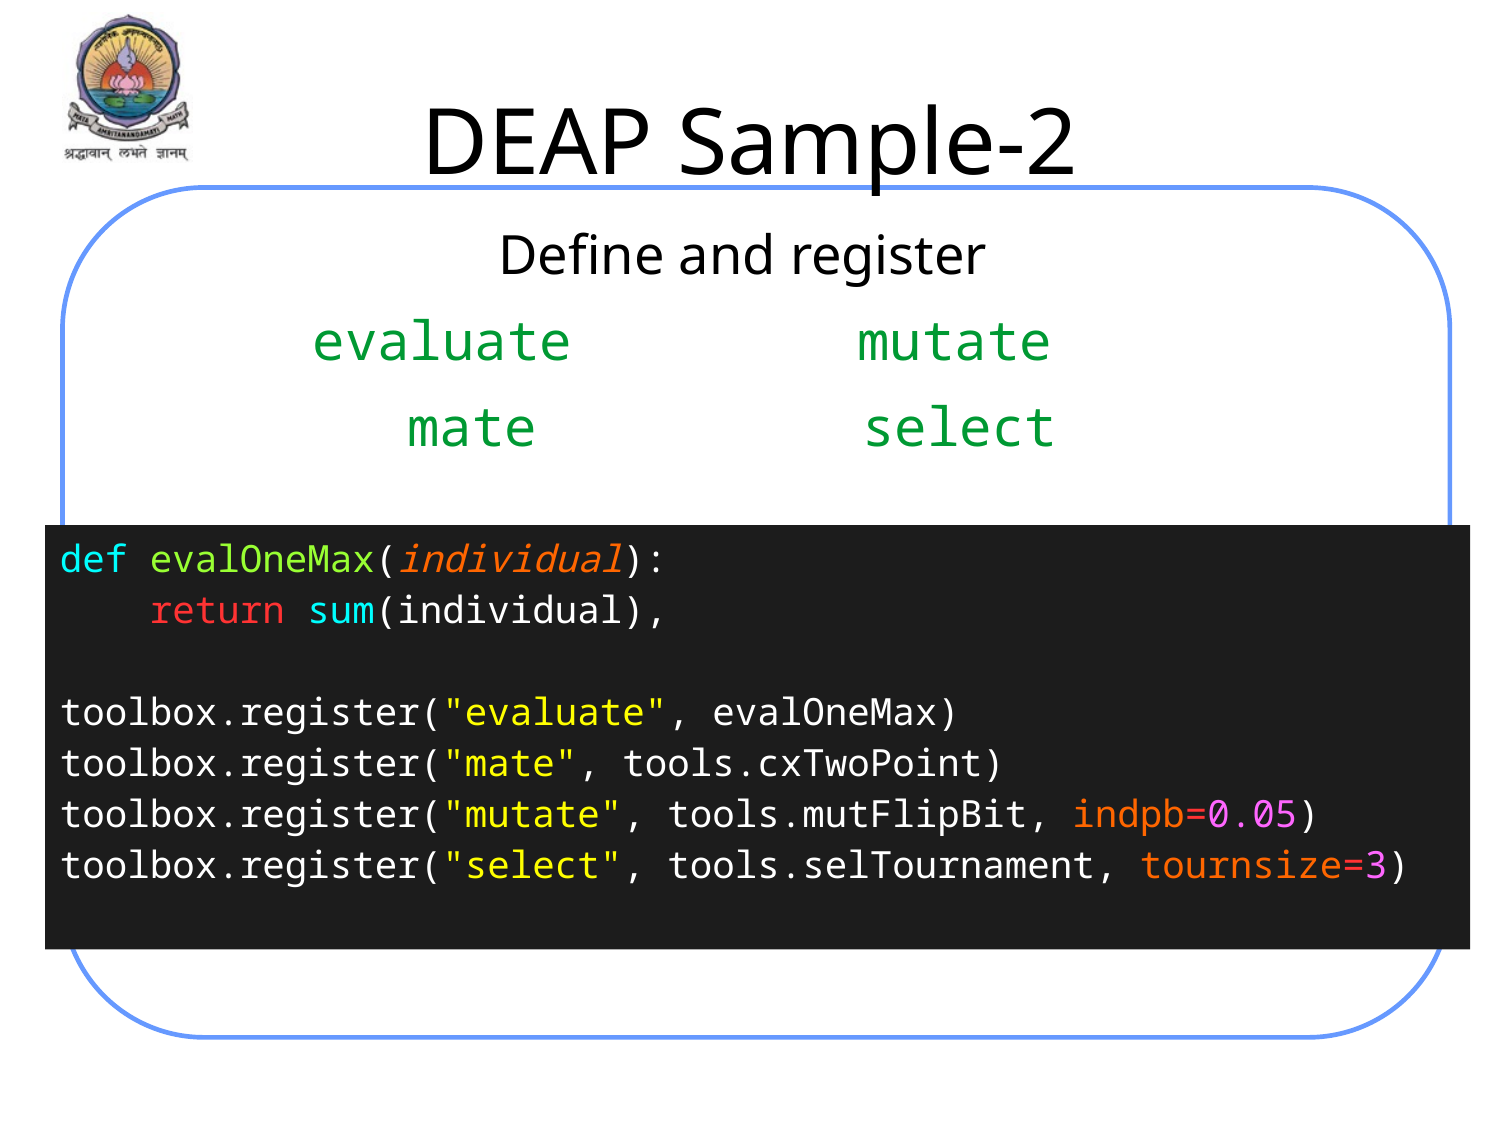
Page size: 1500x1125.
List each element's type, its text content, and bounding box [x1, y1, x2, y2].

subtitle Define and register evaluate mutate mate select [75, 950, 1425, 1068]
text_box def evalOneMax(individual): return sum(individual), toolbox.register("evaluate", evalOneMax) toolbox.register("mate", tools.cxTwoPoint) toolbox.register("mutate", tools.mutFlipBit, indpb=0.05) toolbox.register("select", tools.selTournament, tournsize=3) [45, 525, 1471, 950]
subtitle Define and register evaluate mutate mate select [75, 205, 1425, 525]
title DEAP Sample-2 [75, 44, 1425, 205]
picture [62, 12, 193, 163]
